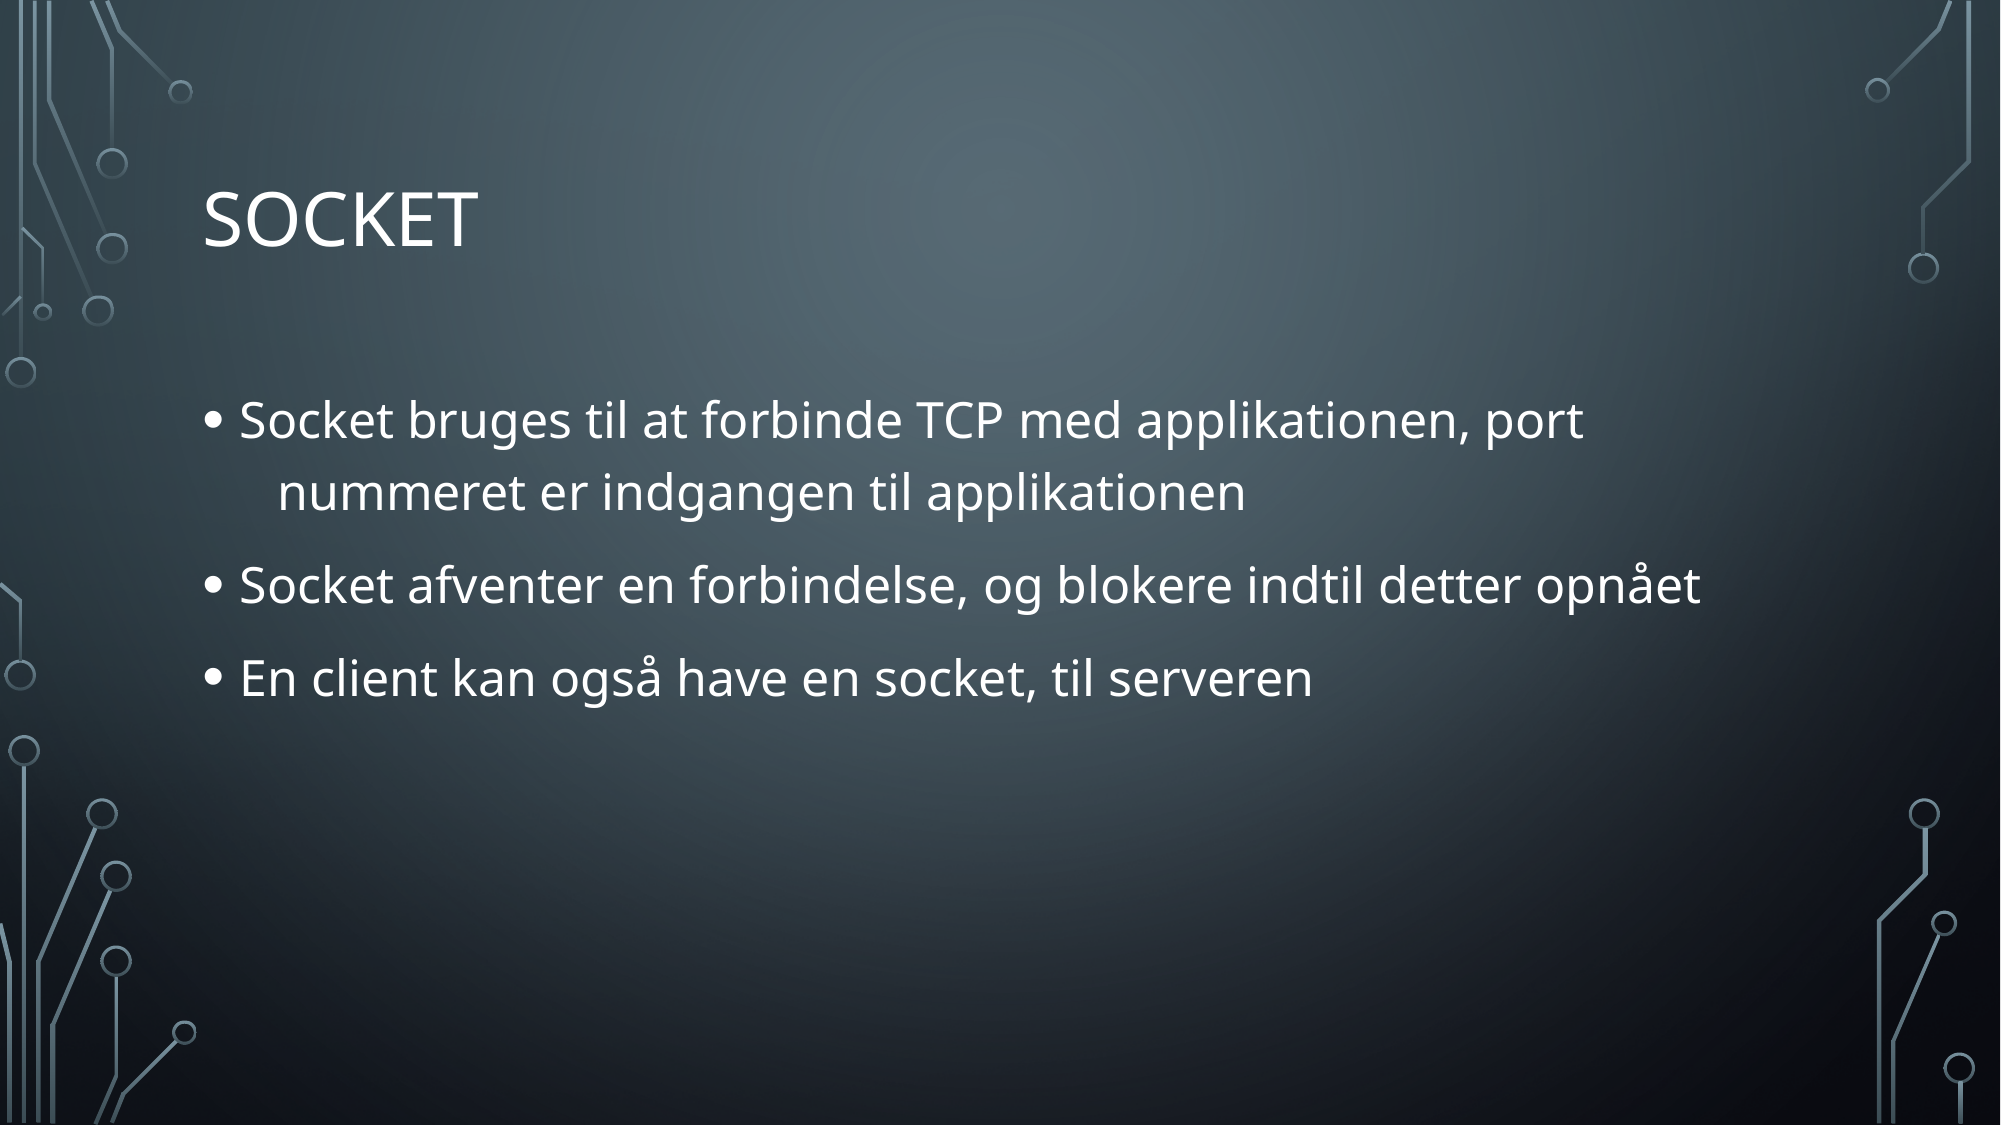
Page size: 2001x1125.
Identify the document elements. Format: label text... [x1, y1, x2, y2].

title Socket [187, 101, 1813, 344]
list Socket bruges til at forbinde TCP med applikationen, port nummeret er indgangen til applikationen Socket afventer en forbindelse, og blokere indtil detter opnået En client kan også have en socket, til serveren [187, 369, 1813, 951]
